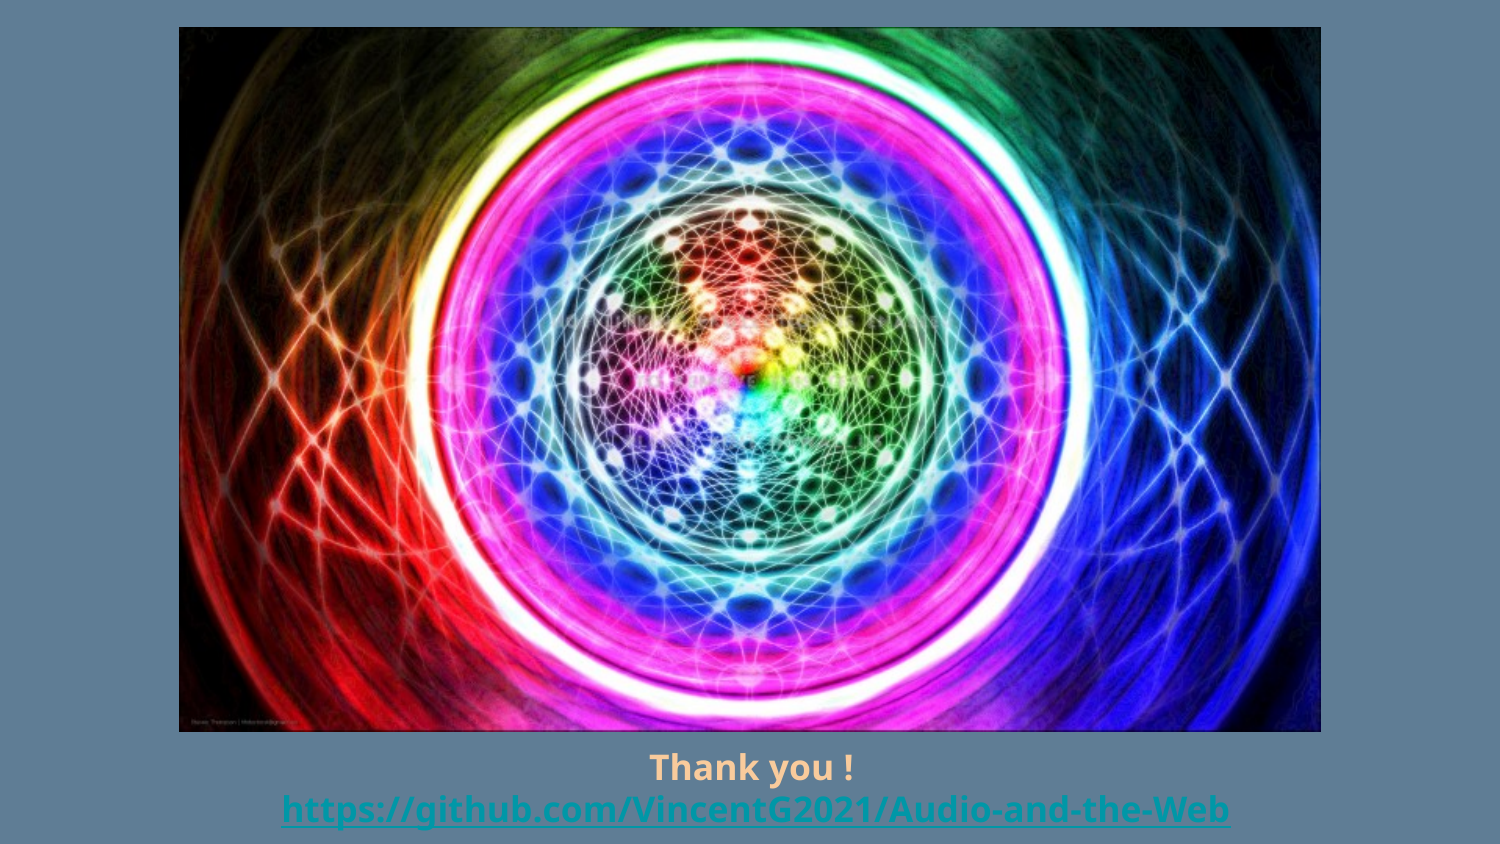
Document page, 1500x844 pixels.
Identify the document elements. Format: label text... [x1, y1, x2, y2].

picture [179, 27, 1321, 729]
text_box Thank you ! https://github.com/VincentG2021/Audio-and-the-Web [119, 729, 1393, 844]
